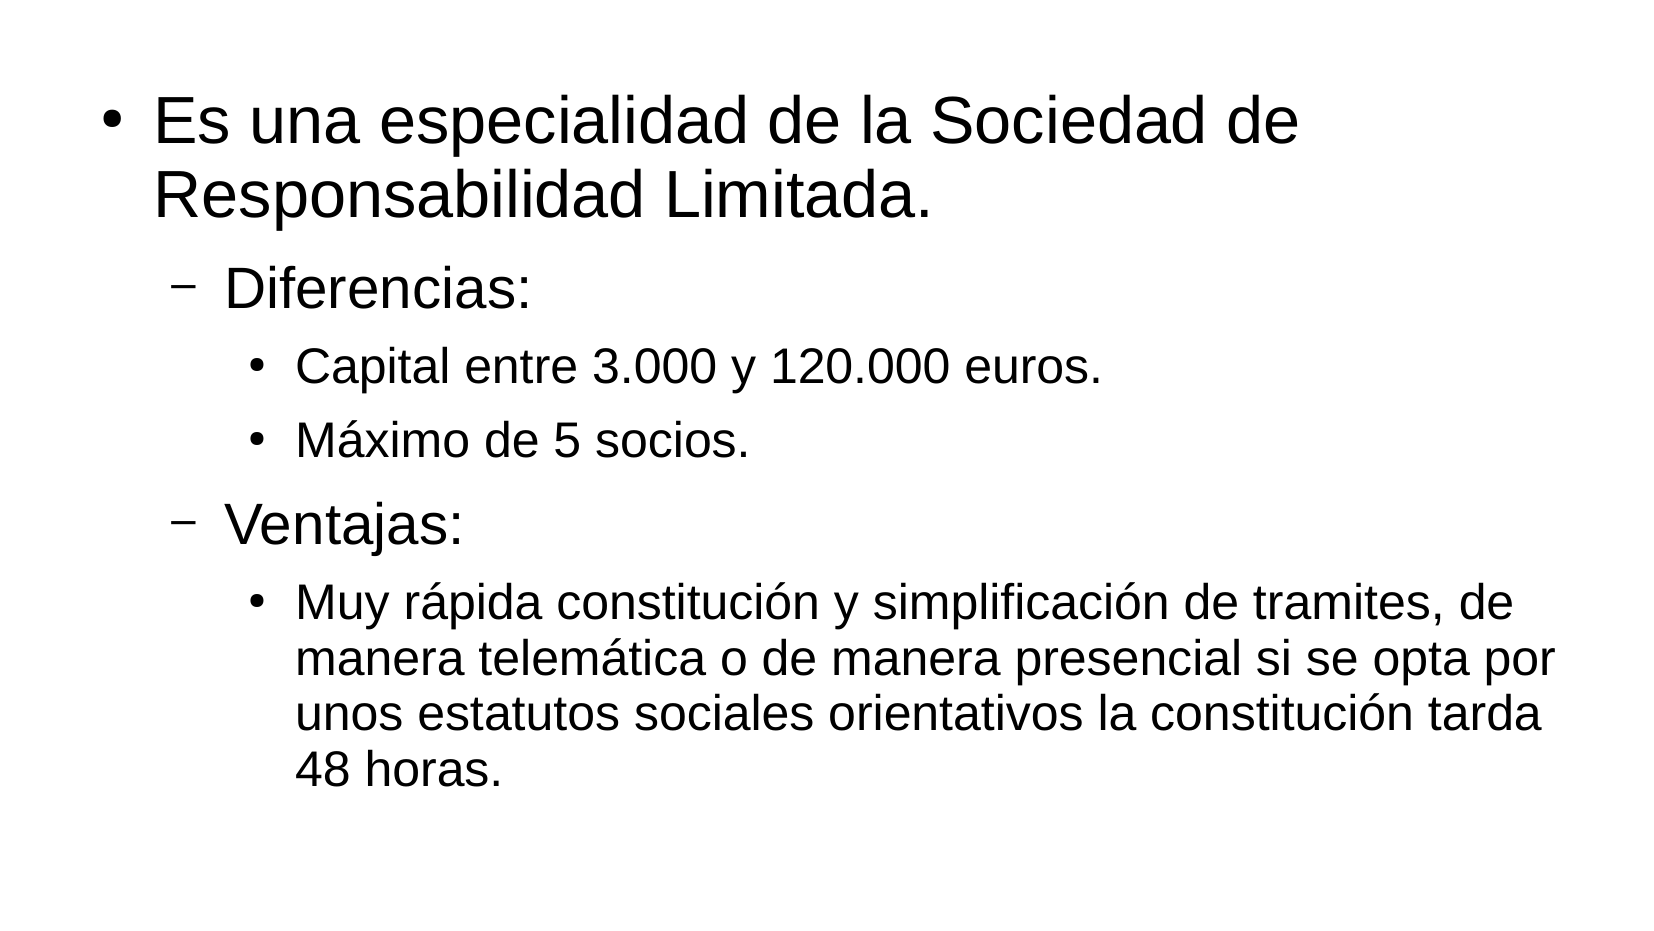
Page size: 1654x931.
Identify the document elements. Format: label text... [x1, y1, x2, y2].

list Es una especialidad de la Sociedad de Responsabilidad Limitada. Diferencias: Capital entre 3.000 y 120.000 euros. Máximo de 5 socios. Ventajas: Muy rápida constitución y simplificación de tramites, de manera telemática o de manera presencial si se opta por unos estatutos sociales orientativos la constitución tarda 48 horas. [82, 82, 1565, 827]
